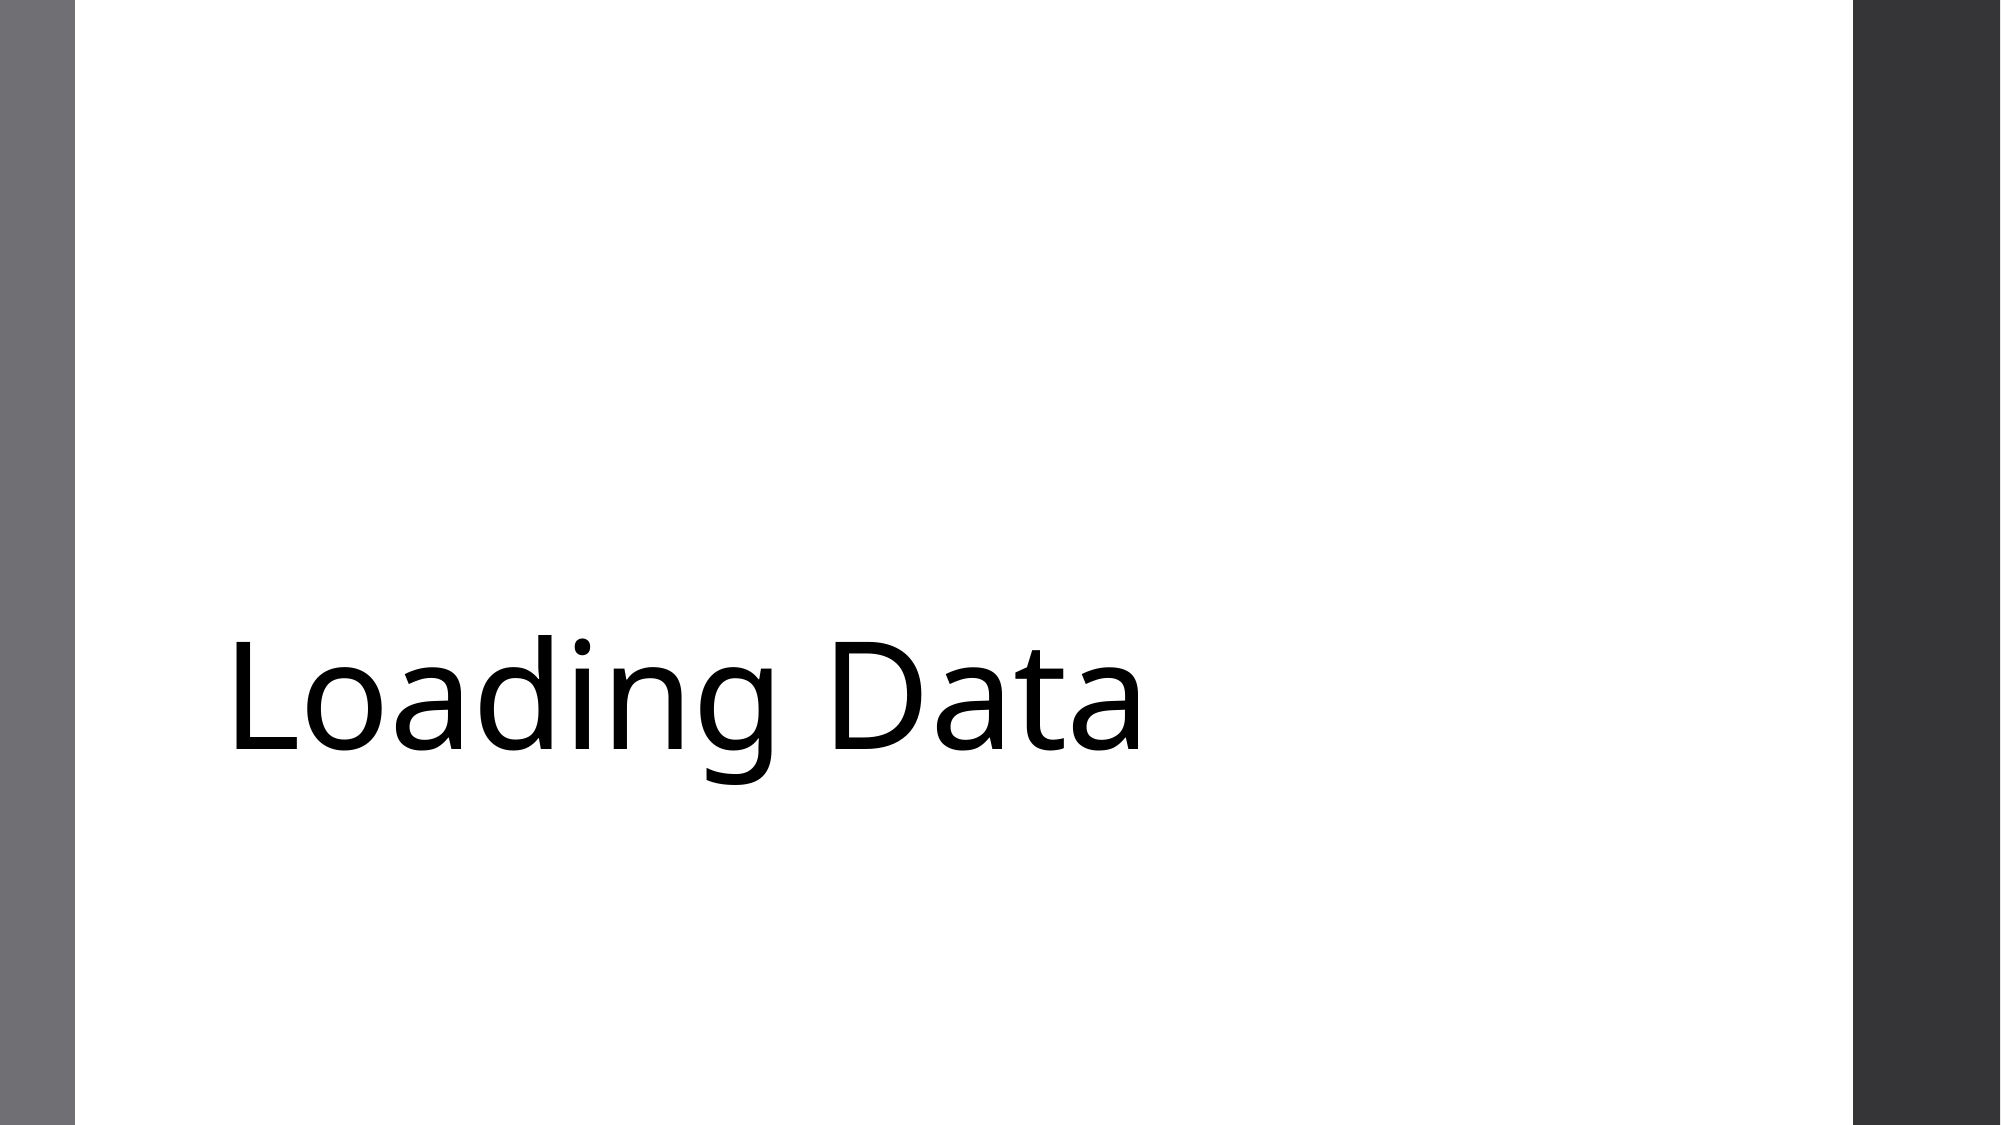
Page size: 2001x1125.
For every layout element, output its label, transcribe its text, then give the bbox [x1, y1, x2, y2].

title Loading Data [206, 124, 1752, 788]
